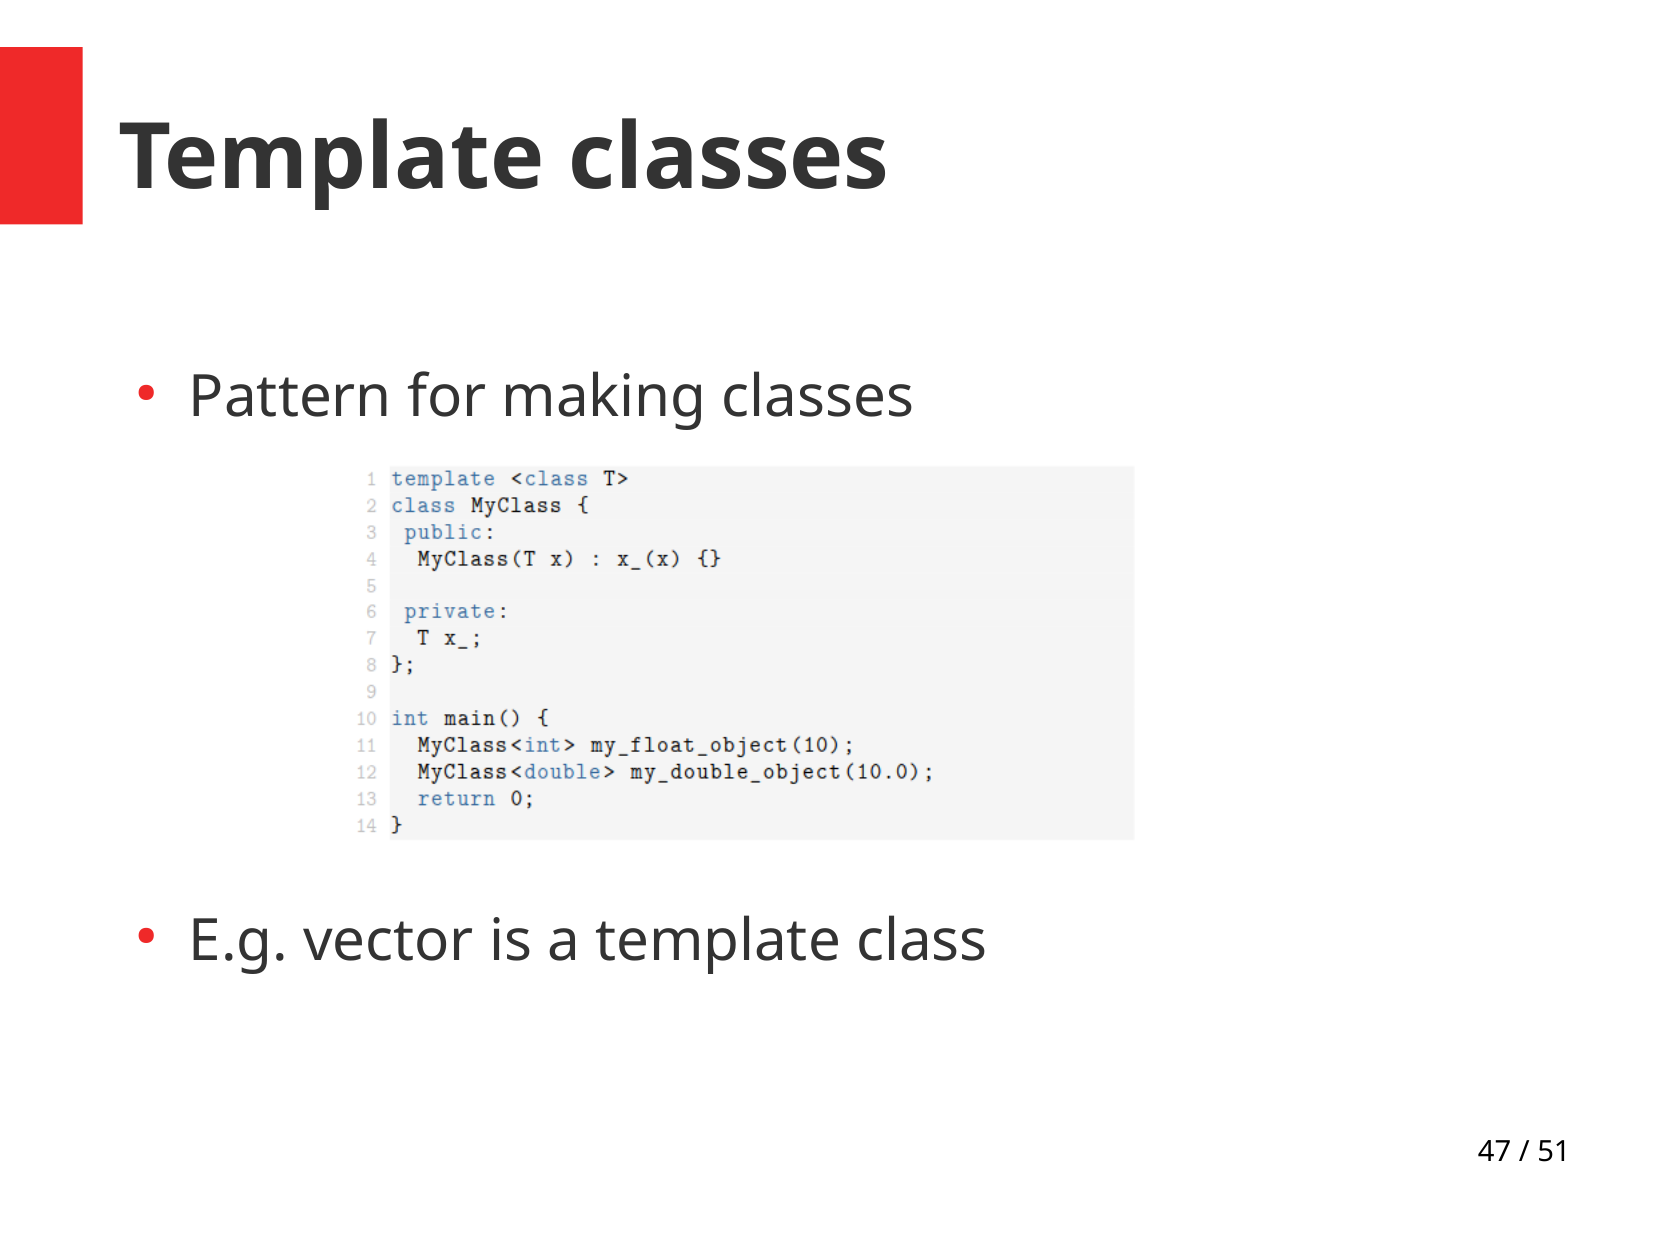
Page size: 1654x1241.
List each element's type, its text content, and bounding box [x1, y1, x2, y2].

list Pattern for making classes E.g. vector is a template class [118, 354, 1536, 1074]
picture [354, 448, 1143, 851]
title Template classes [118, 49, 1571, 257]
